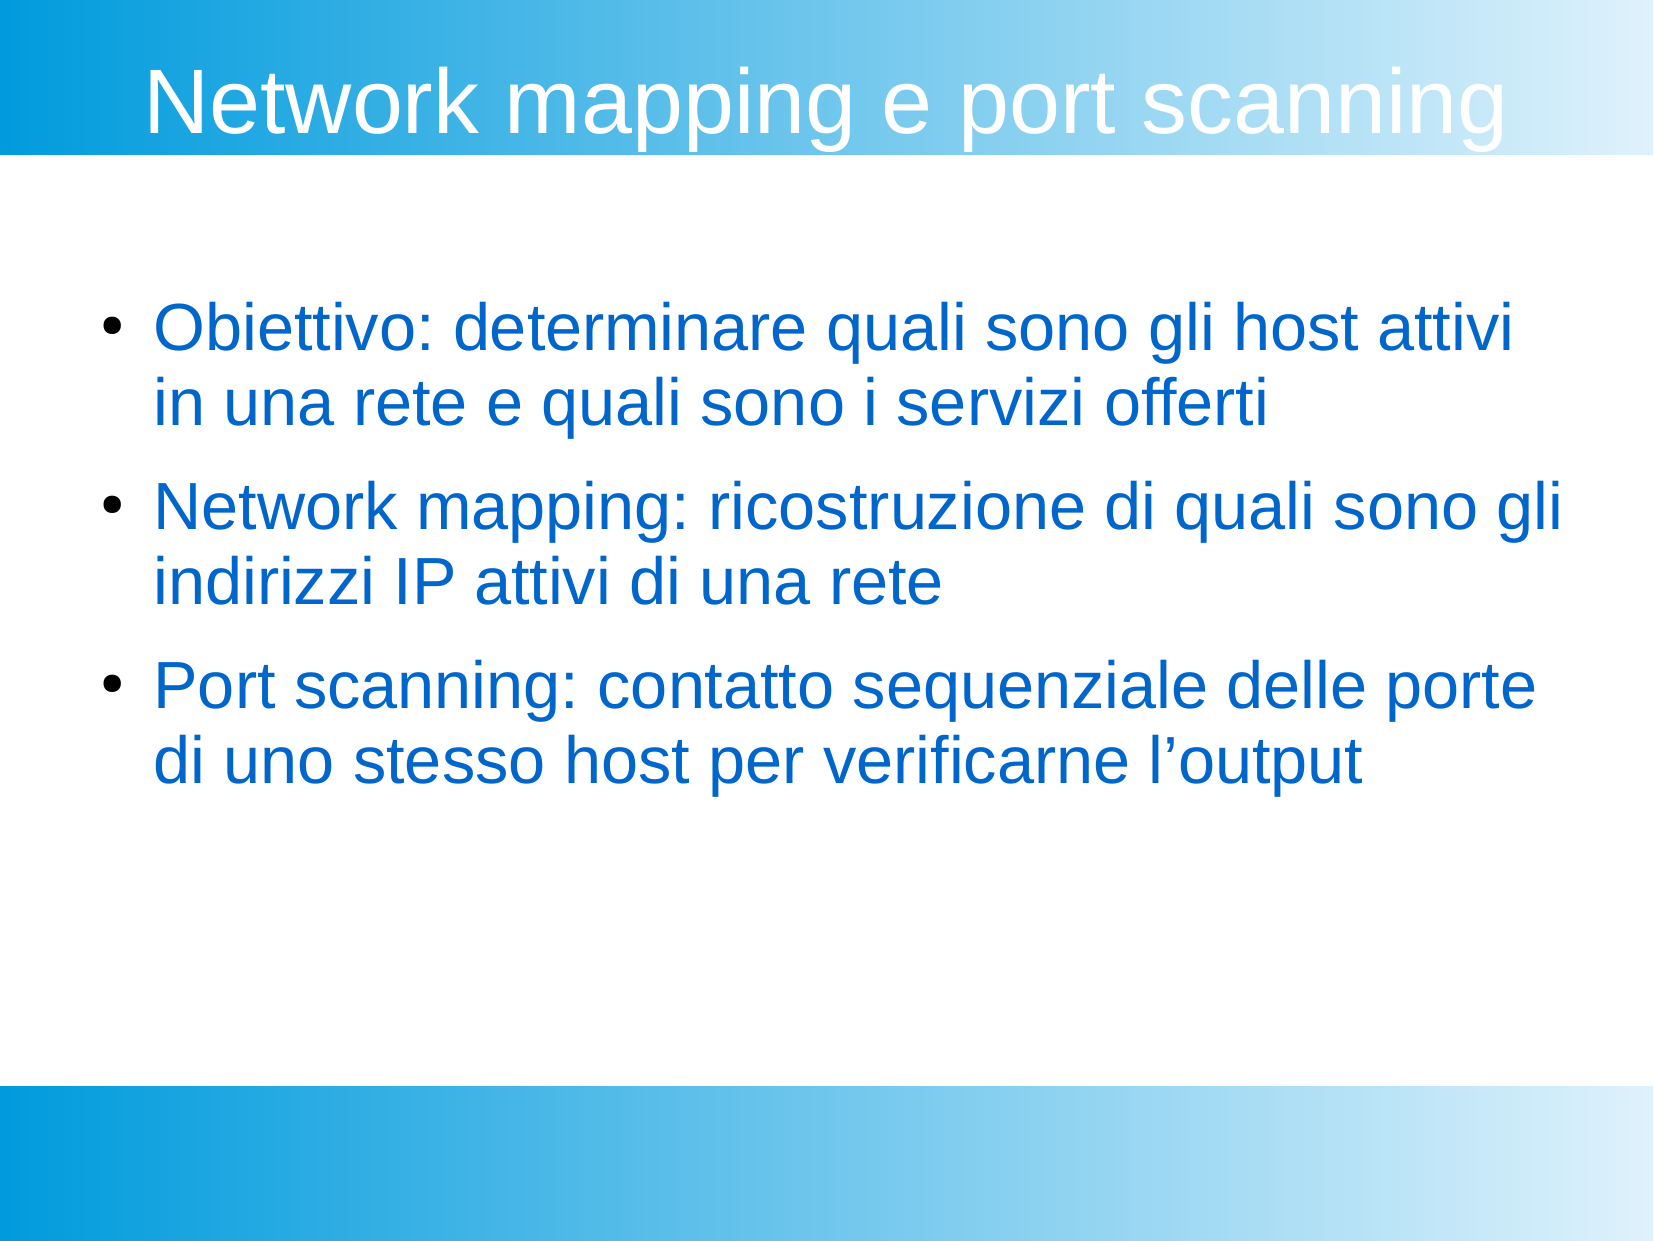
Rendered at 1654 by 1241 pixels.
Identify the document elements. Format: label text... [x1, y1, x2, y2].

list Obiettivo: determinare quali sono gli host attivi in una rete e quali sono i servizi offerti Network mapping: ricostruzione di quali sono gli indirizzi IP attivi di una rete Port scanning: contatto sequenziale delle porte di uno stesso host per verificarne l’output [82, 290, 1571, 1010]
title Network mapping e port scanning [82, 49, 1571, 155]
